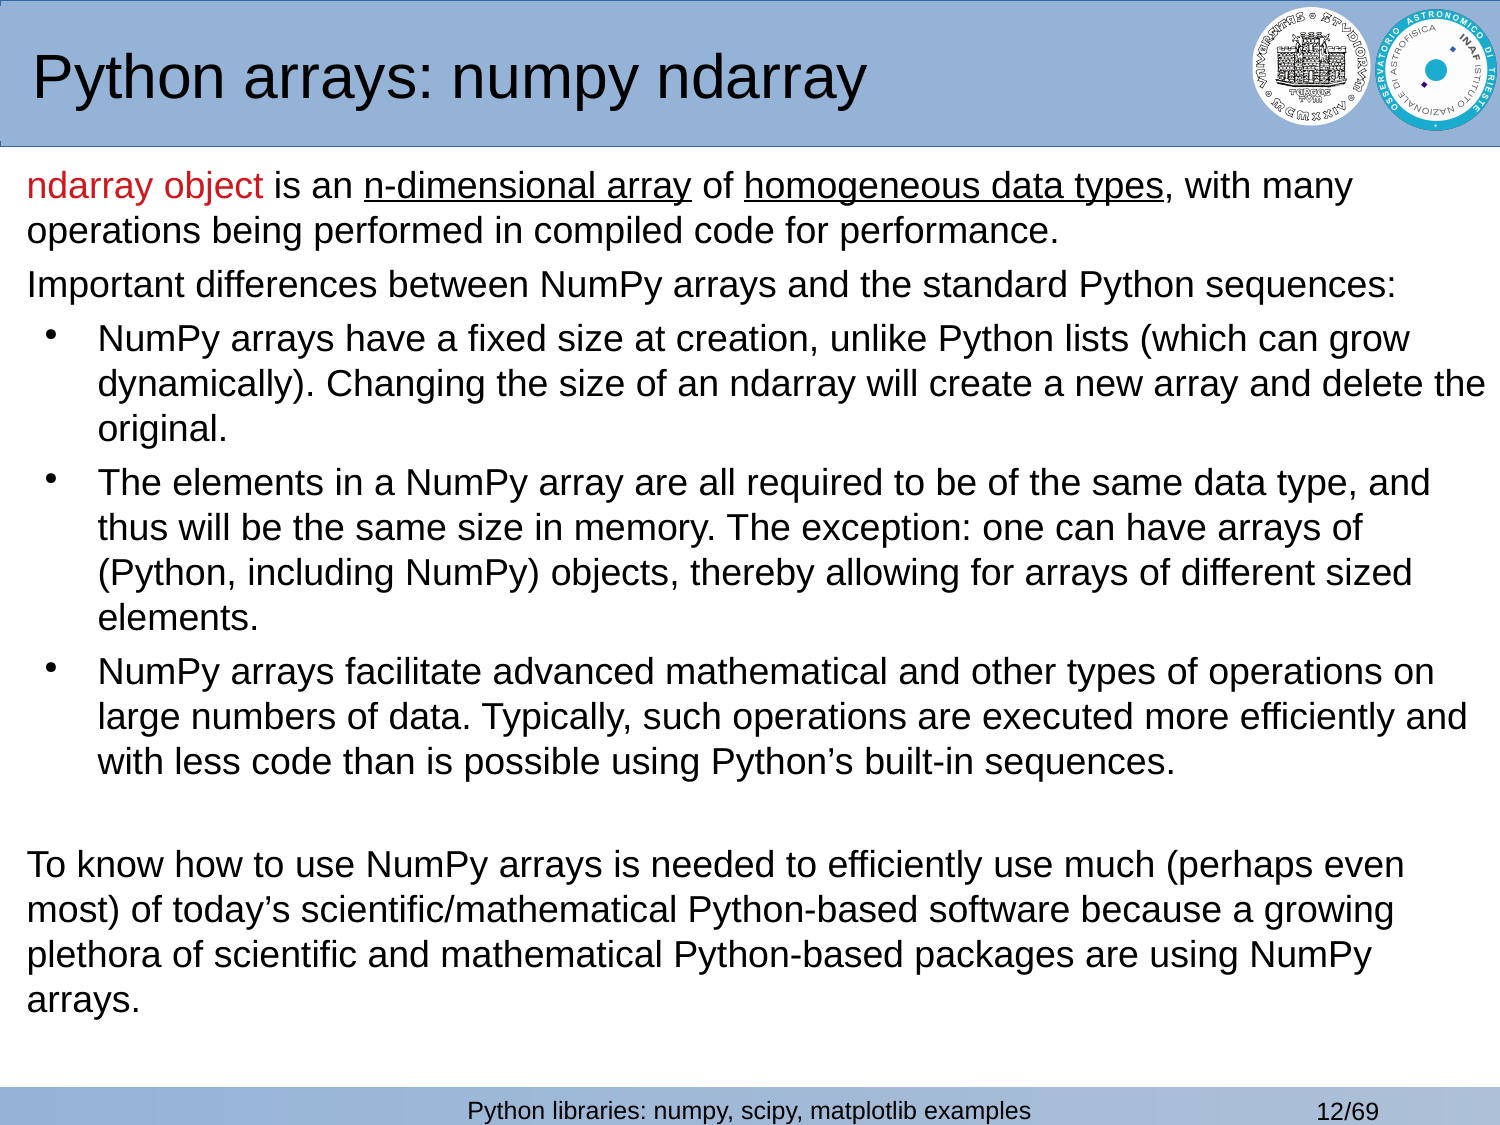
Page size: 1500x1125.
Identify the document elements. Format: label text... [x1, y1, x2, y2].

list ndarray object is an n-dimensional array of homogeneous data types, with many operations being performed in compiled code for performance. Important differences between NumPy arrays and the standard Python sequences: NumPy arrays have a fixed size at creation, unlike Python lists (which can grow dynamically). Changing the size of an ndarray will create a new array and delete the original. The elements in a NumPy array are all required to be of the same data type, and thus will be the same size in memory. The exception: one can have arrays of (Python, including NumPy) objects, thereby allowing for arrays of different sized elements. NumPy arrays facilitate advanced mathematical and other types of operations on large numbers of data. Typically, such operations are executed more efficiently and with less code than is possible using Python’s built-in sequences. To know how to use NumPy arrays is needed to efficiently use much (perhaps even most) of today’s scientific/mathematical Python-based software because a growing plethora of scientific and mathematical Python-based packages are using NumPy arrays. [11, 153, 1500, 1054]
picture [1253, 0, 1500, 153]
text_box Python arrays: numpy ndarray [0, 5, 1253, 141]
